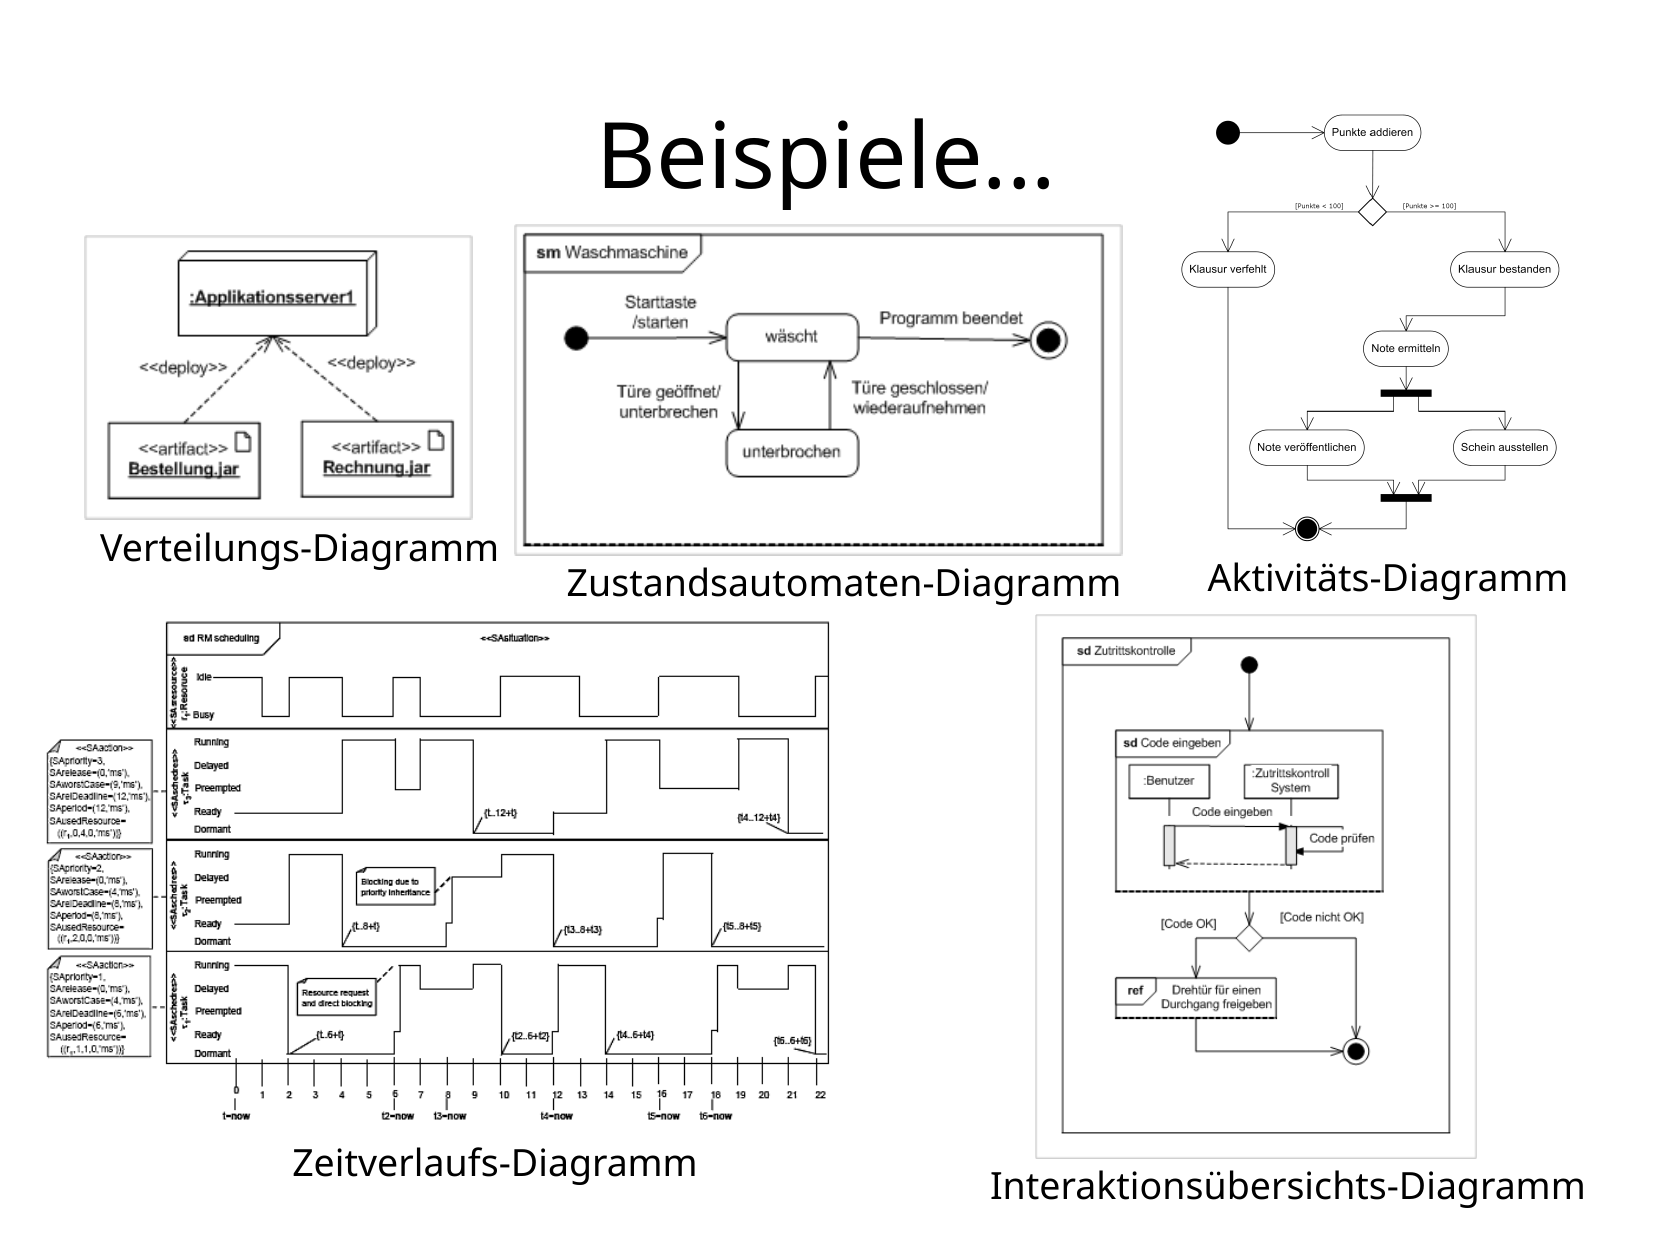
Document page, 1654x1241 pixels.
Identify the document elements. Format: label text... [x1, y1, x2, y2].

text_box Verteilungs-Diagramm [85, 513, 485, 573]
picture [1169, 76, 1571, 579]
text_box Interaktionsübersichts-Diagramm [975, 1152, 1560, 1211]
title Beispiele... [82, 56, 1571, 250]
text_box Aktivitäts-Diagramm [1192, 544, 1566, 603]
picture [84, 235, 473, 520]
picture [1035, 614, 1477, 1152]
text_box Zeitverlaufs-Diagramm [277, 1128, 691, 1188]
picture [514, 224, 1123, 556]
text_box Zustandsautomaten-Diagramm [551, 549, 1094, 608]
picture [41, 618, 835, 1123]
